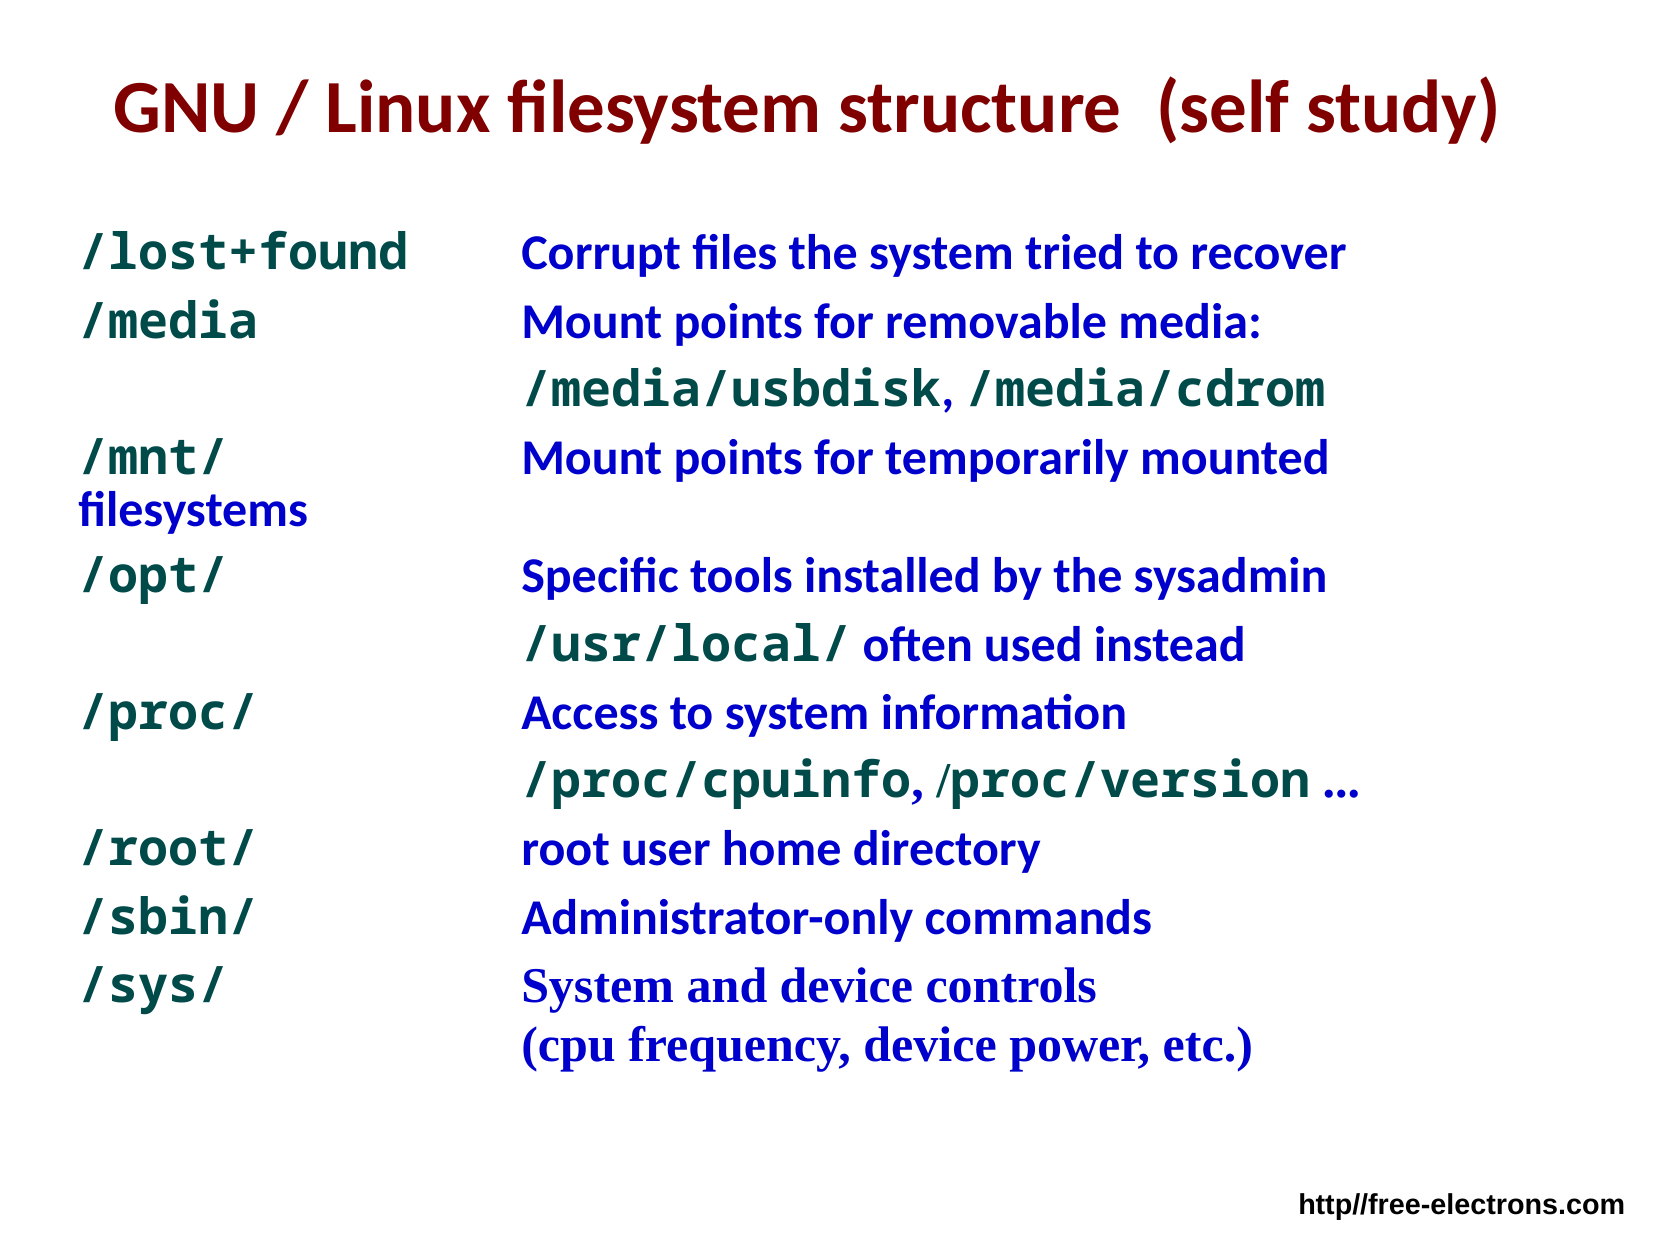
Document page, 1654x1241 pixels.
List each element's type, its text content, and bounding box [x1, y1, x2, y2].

title GNU / Linux filesystem structure (self study) [62, 58, 1552, 171]
list /lost+found Corrupt files the system tried to recover /media Mount points for removable media: /media/usbdisk, /media/cdrom /mnt/ Mount points for temporarily mounted filesystems /opt/ Specific tools installed by the sysadmin /usr/local/ often used instead /proc/ Access to system information /proc/cpuinfo, /proc/version ... /root/ root user home directory /sbin/ Administrator-only commands /sys/ System and device controls (cpu frequency, device power, etc.) [60, 216, 1553, 1028]
text_box http//free-electrons.com [1275, 1181, 1641, 1241]
